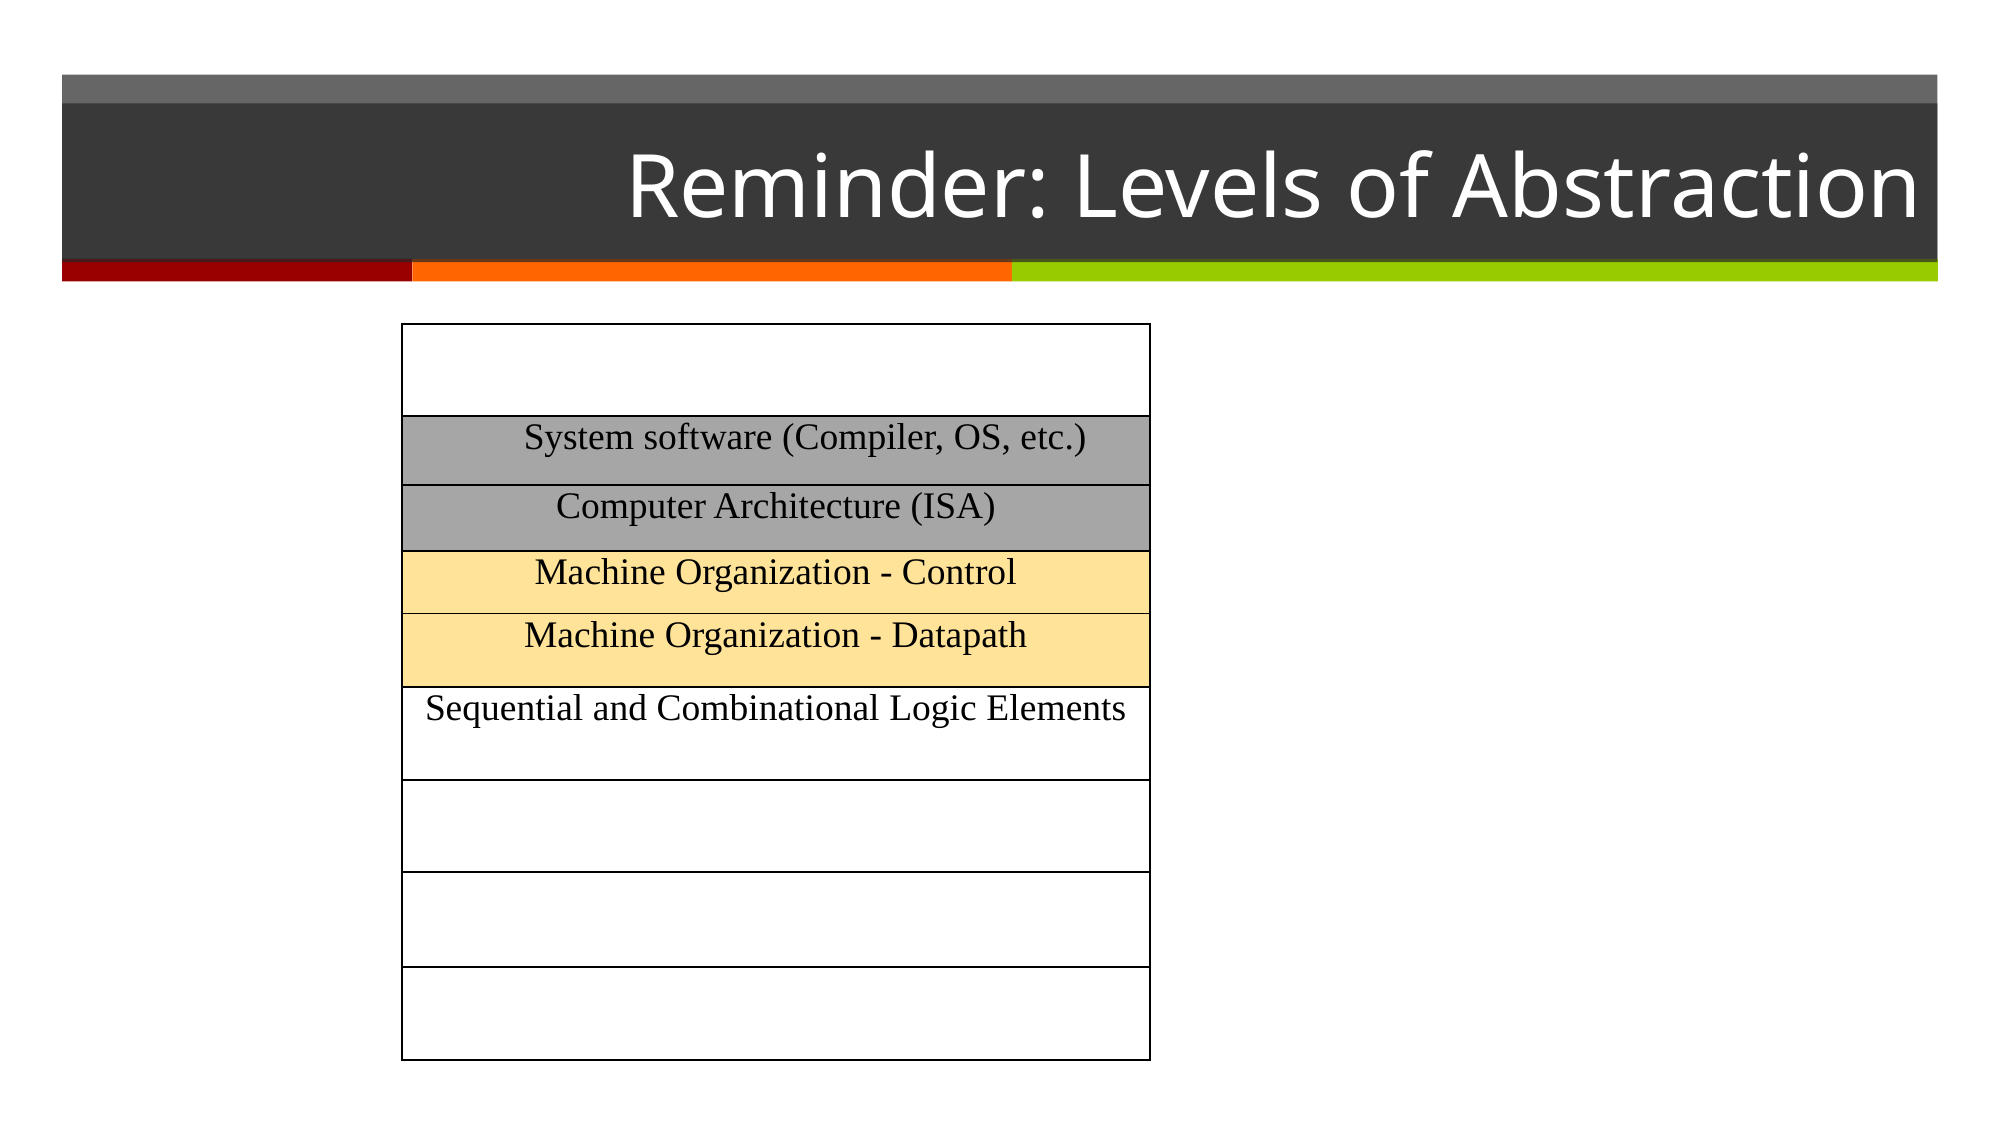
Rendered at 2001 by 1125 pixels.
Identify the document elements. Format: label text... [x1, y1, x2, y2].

table_cell Computer Architecture (ISA) [403, 486, 1149, 550]
table_cell System software (Compiler, OS, etc.) [403, 417, 1149, 484]
table_cell Machine Organization - Control [403, 552, 1149, 613]
table_cell [403, 873, 1149, 966]
table_cell Sequential and Combinational Logic Elements [403, 688, 1149, 779]
table_cell [403, 968, 1149, 1059]
table_header [403, 325, 1149, 415]
table_cell [403, 781, 1149, 871]
table_cell Machine Organization - Datapath [403, 614, 1149, 686]
title Reminder: Levels of Abstraction [62, 103, 1938, 263]
